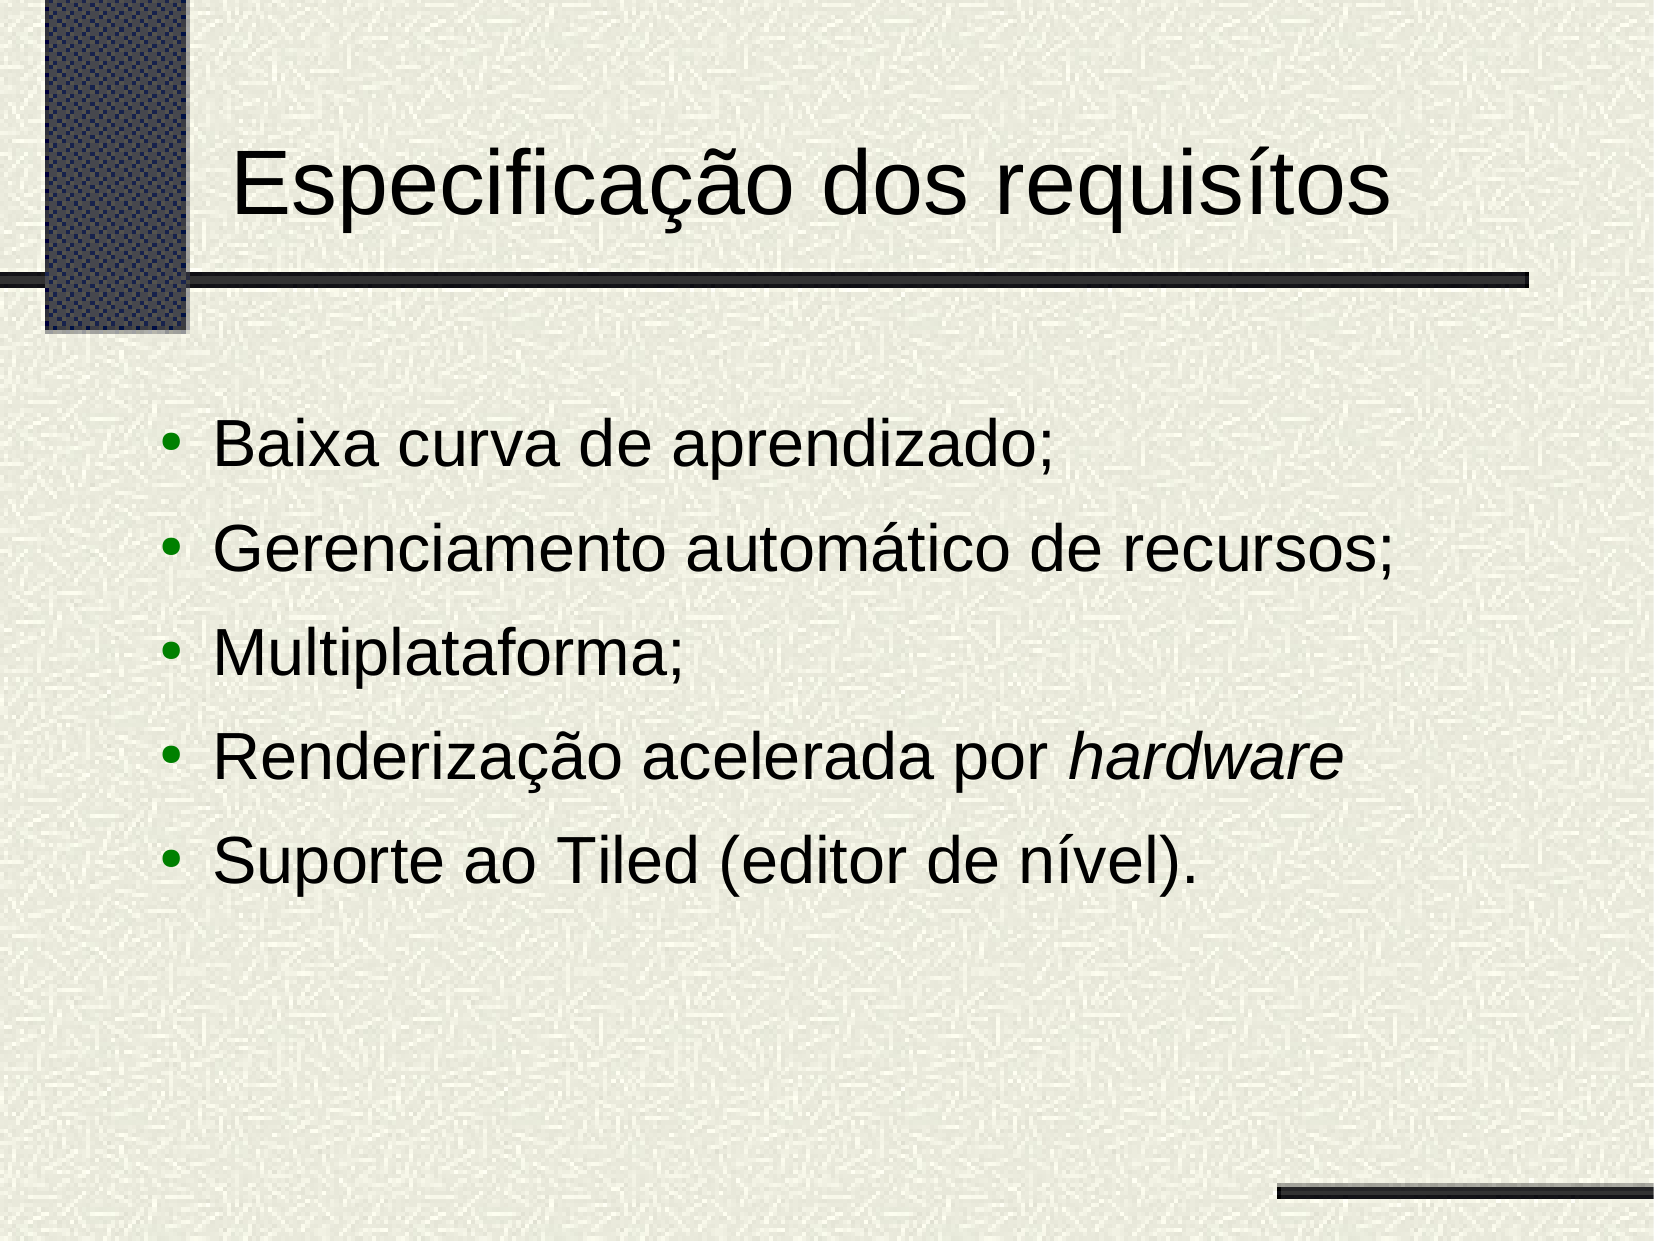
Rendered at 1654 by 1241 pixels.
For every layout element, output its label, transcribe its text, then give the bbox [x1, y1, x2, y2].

title Especificação dos requisítos [118, 78, 1506, 287]
picture [0, 0, 1654, 1241]
list Baixa curva de aprendizado; Gerenciamento automático de recursos; Multiplataforma; Renderização acelerada por hardware Suporte ao Tiled (editor de nível). [141, 302, 1506, 1016]
